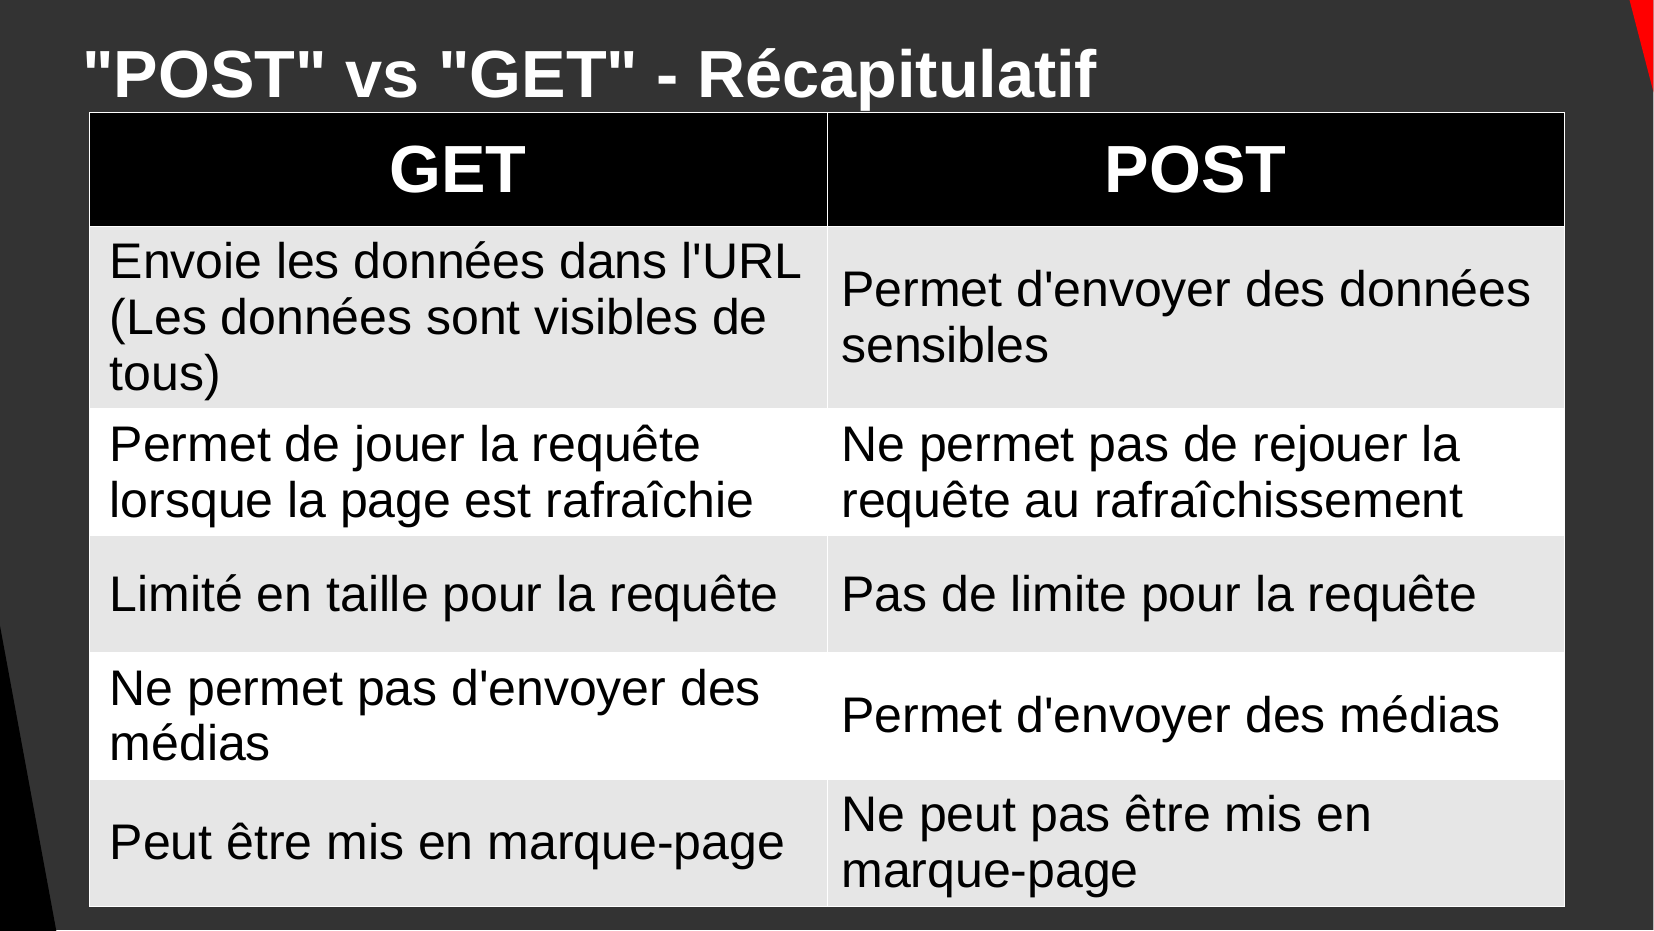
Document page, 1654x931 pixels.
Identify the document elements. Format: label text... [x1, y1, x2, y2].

table_cell Ne peut pas être mis en marque-page [828, 780, 1564, 906]
text_box [1629, 0, 1654, 95]
table_header POST [828, 113, 1564, 226]
table_cell Peut être mis en marque-page [90, 780, 827, 906]
table_cell Pas de limite pour la requête [828, 536, 1564, 652]
table_cell Permet de jouer la requête lorsque la page est rafraîchie [90, 409, 827, 535]
table_cell Envoie les données dans l'URL (Les données sont visibles de tous) [90, 227, 827, 408]
table_cell Permet d'envoyer des données sensibles [828, 227, 1564, 408]
table_cell Limité en taille pour la requête [90, 536, 827, 652]
table_cell Ne permet pas de rejouer la requête au rafraîchissement [828, 409, 1564, 535]
table_cell Ne permet pas d'envoyer des médias [90, 653, 827, 779]
table_header GET [90, 113, 827, 226]
table_cell Permet d'envoyer des médias [828, 653, 1564, 779]
text_box [0, 625, 57, 931]
title "POST" vs "GET" - Récapitulatif [82, 37, 1571, 114]
